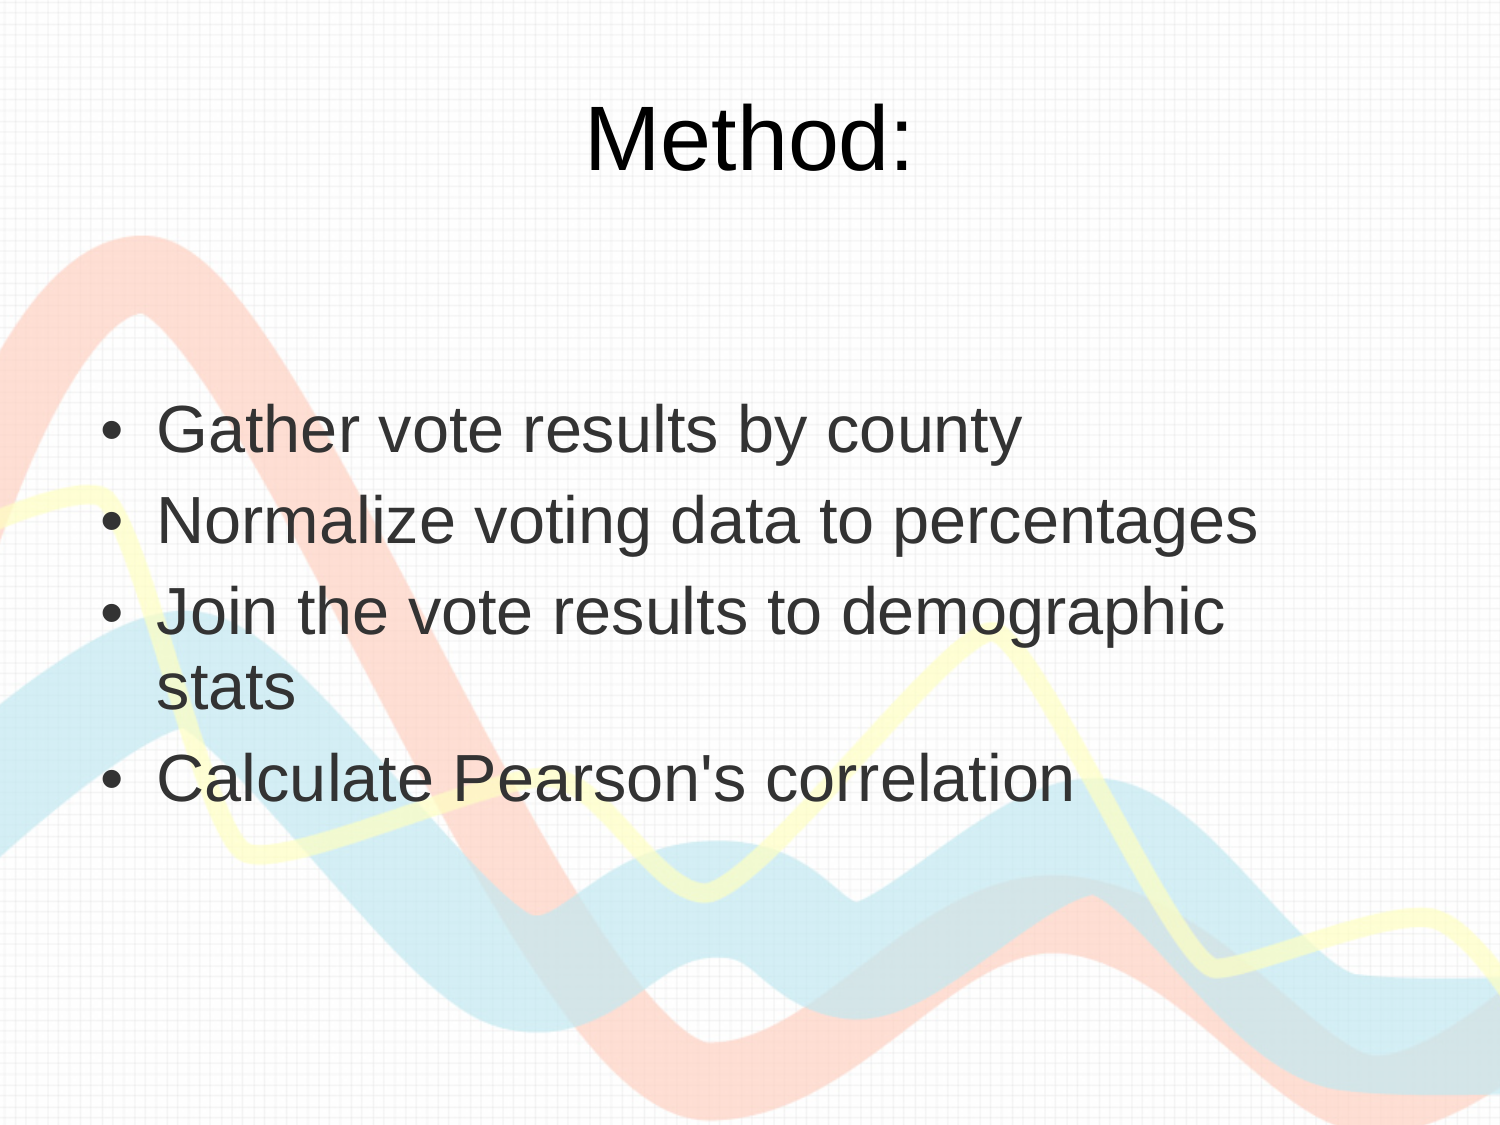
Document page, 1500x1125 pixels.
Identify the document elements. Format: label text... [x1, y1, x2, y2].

list Gather vote results by county Normalize voting data to percentages Join the vote results to demographic stats Calculate Pearson's correlation [29, 383, 1380, 991]
title Method: [75, 45, 1426, 233]
